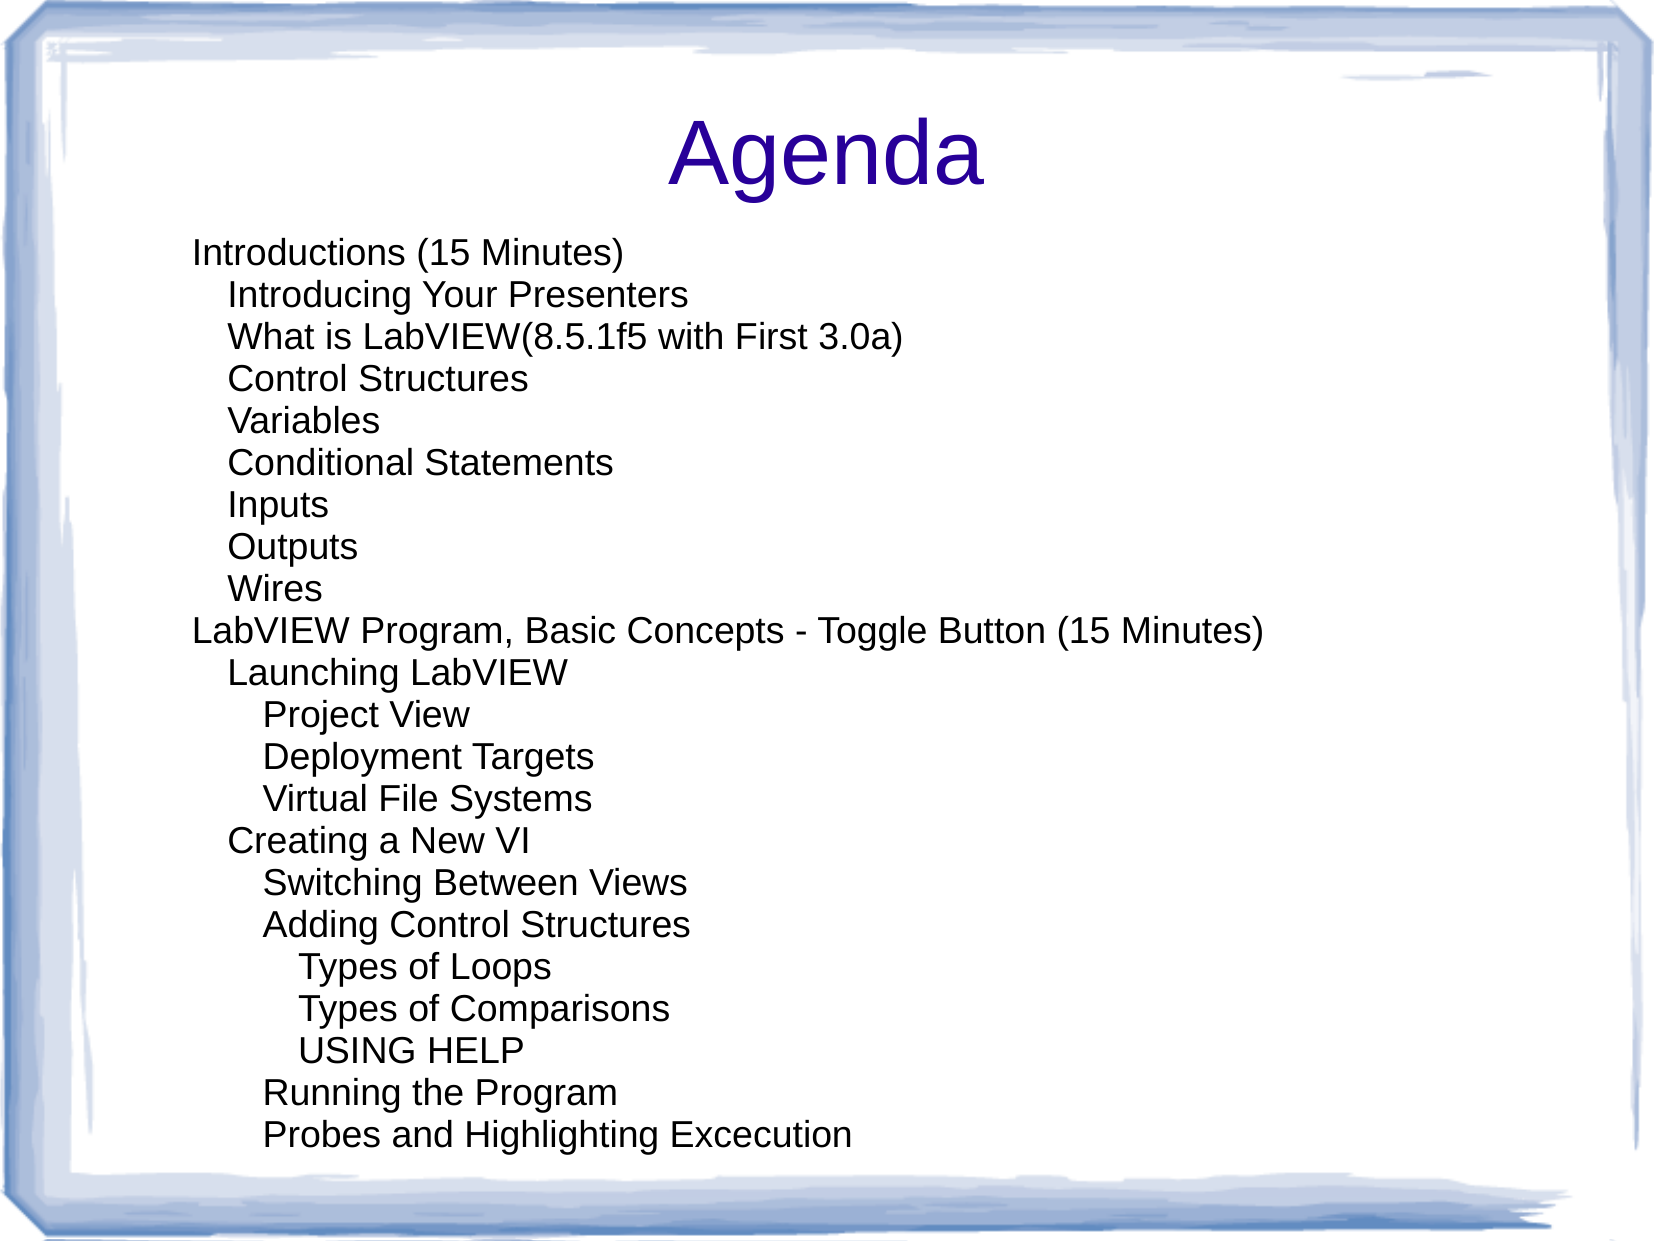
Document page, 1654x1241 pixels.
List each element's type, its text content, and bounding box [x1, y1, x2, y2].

title Agenda [82, 56, 1571, 250]
picture [0, 0, 1654, 1241]
text_box Introductions (15 Minutes) Introducing Your Presenters What is LabVIEW(8.5.1f5 with First 3.0a) Control Structures Variables Conditional Statements Inputs Outputs Wires LabVIEW Program, Basic Concepts - Toggle Button (15 Minutes) Launching LabVIEW Project View Deployment Targets Virtual File Systems Creating a New VI Switching Between Views Adding Control Structures Types of Loops Types of Comparisons USING HELP Running the Program Probes and Highlighting Excecution [177, 224, 1477, 1165]
